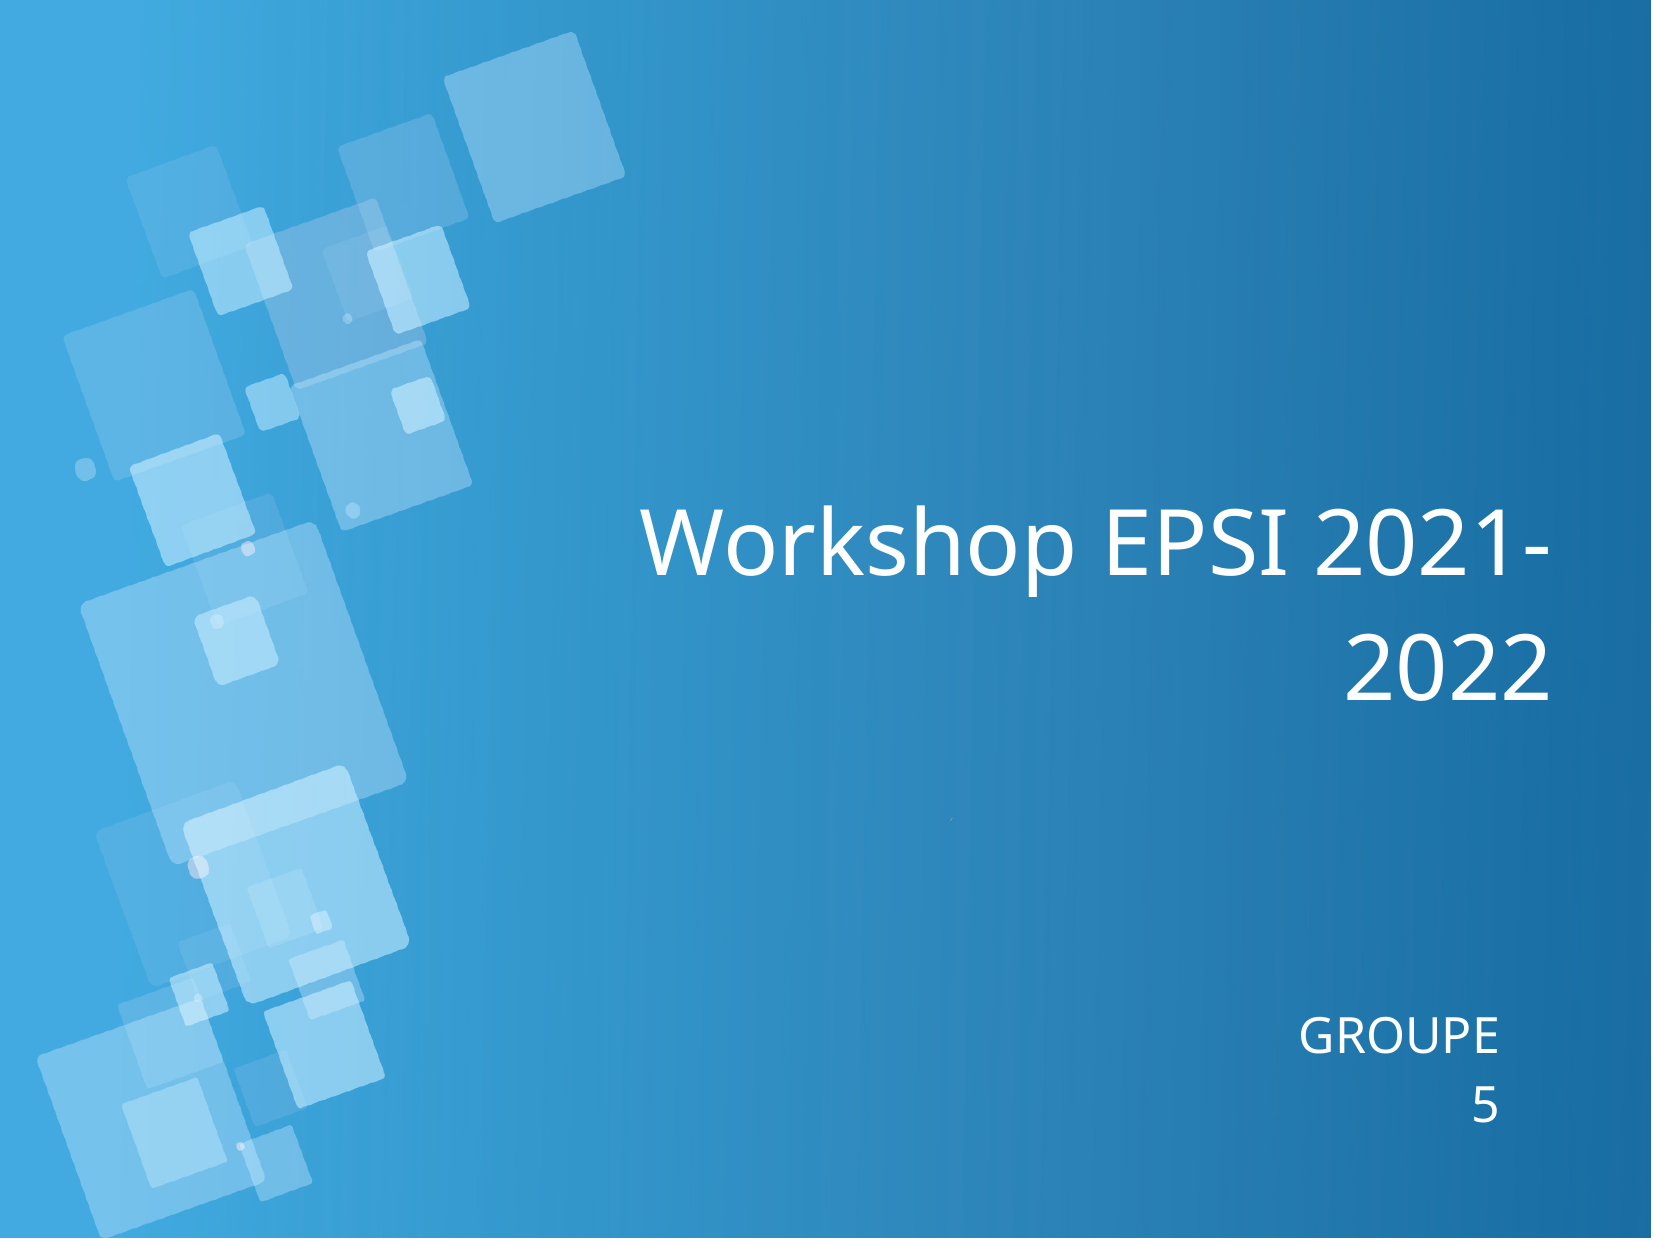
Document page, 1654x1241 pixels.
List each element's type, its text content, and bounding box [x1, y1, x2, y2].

picture [0, 0, 1651, 1238]
subtitle GROUPE 5 [1275, 1012, 1501, 1126]
title Workshop EPSI 2021-2022 [525, 487, 1554, 719]
